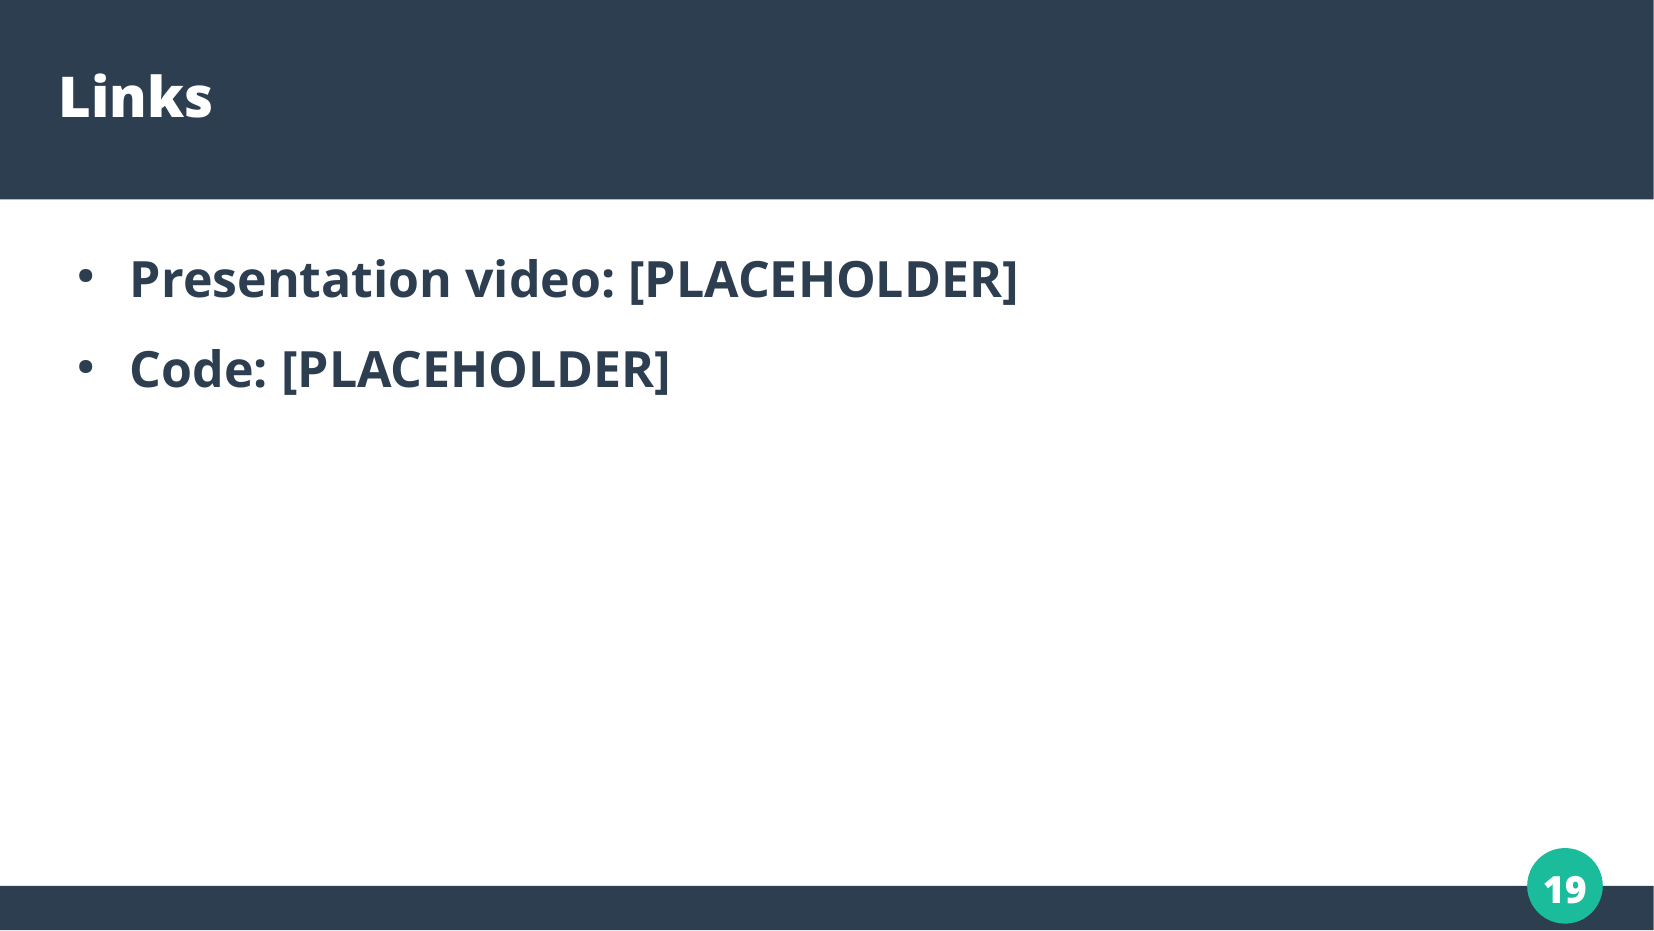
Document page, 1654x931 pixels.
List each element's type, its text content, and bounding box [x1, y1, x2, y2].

title Links [59, 37, 1595, 155]
list Presentation video: [PLACEHOLDER] Code: [PLACEHOLDER] [59, 243, 1595, 864]
